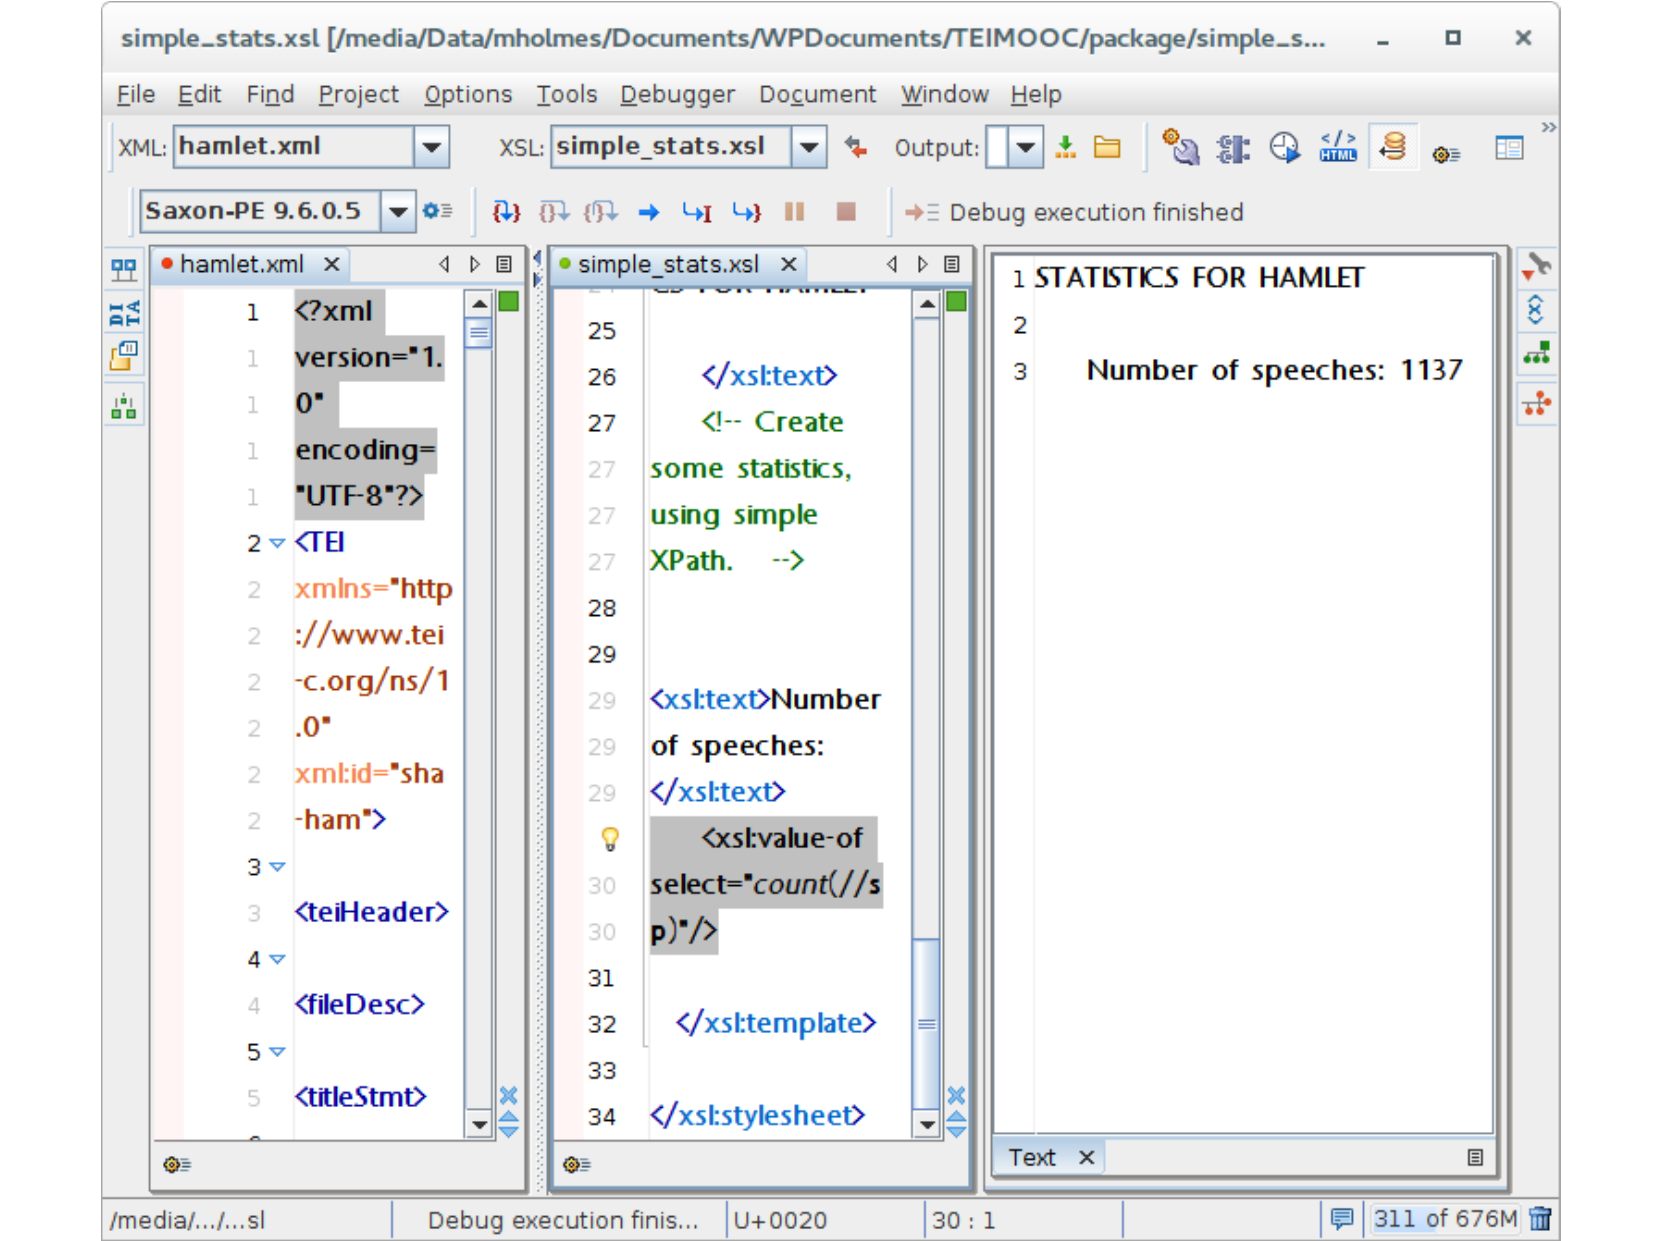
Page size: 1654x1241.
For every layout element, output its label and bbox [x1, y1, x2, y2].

picture [101, 1, 1561, 1241]
